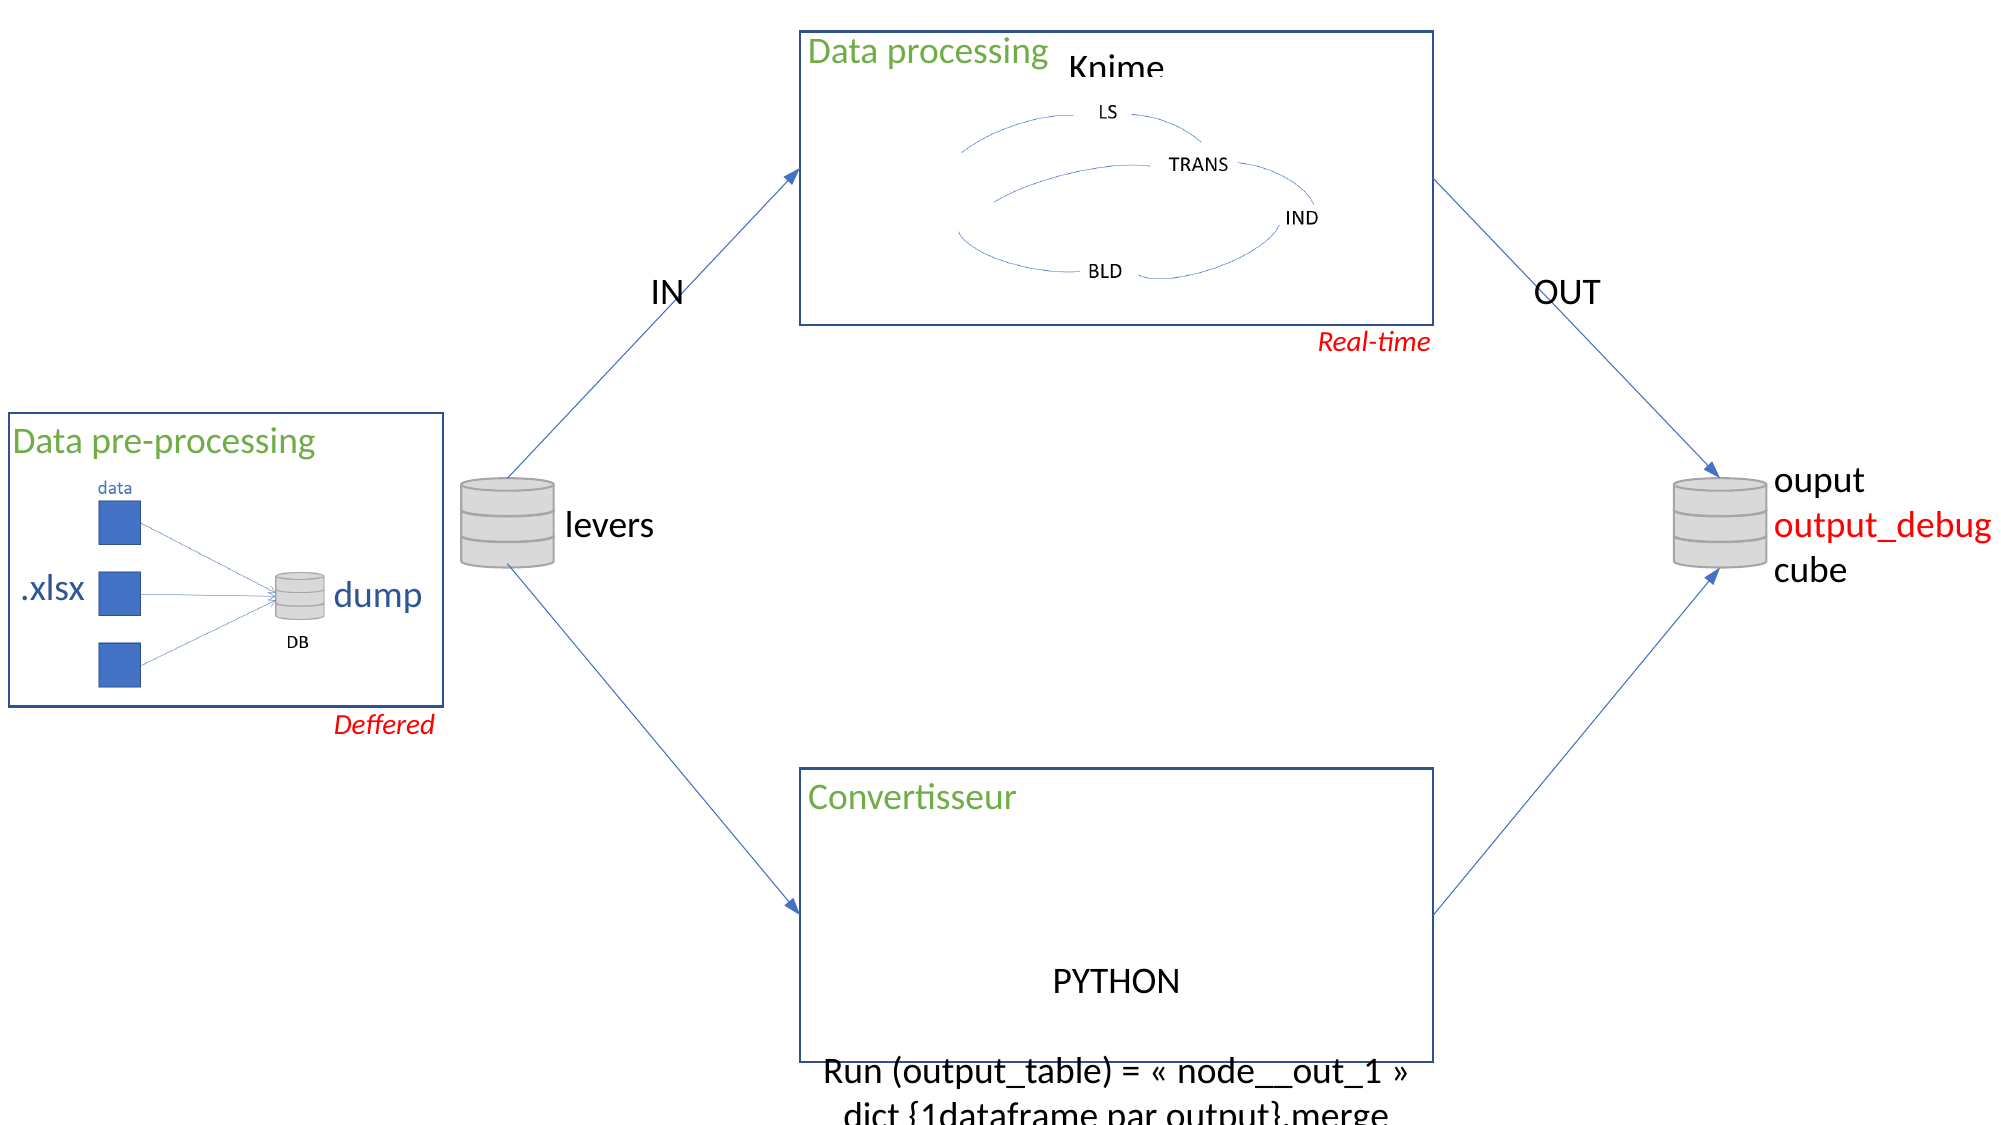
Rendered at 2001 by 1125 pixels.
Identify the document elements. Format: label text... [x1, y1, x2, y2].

picture [82, 473, 342, 699]
text_box [1673, 478, 1758, 568]
text_box [461, 478, 554, 568]
text_box dump [318, 562, 476, 624]
text_box OUT [1518, 259, 1650, 321]
text_box Deffered [318, 697, 521, 748]
text_box Convertisseur [793, 764, 1111, 826]
text_box .xlsx [5, 555, 110, 617]
text_box Data pre-processing [0, 408, 397, 470]
text_box levers [550, 492, 776, 554]
text_box PYTHON Run (output_table) = « node__out_1 » dict {1dataframe par output}.merge 1 par module [800, 768, 1433, 1062]
text_box Data processing [792, 18, 1110, 80]
text_box IN [635, 259, 718, 321]
text_box Knime [800, 31, 1433, 325]
picture [897, 78, 1365, 305]
text_box Real-time [1302, 314, 1504, 366]
text_box ouput output_debug cube [1758, 447, 2000, 599]
